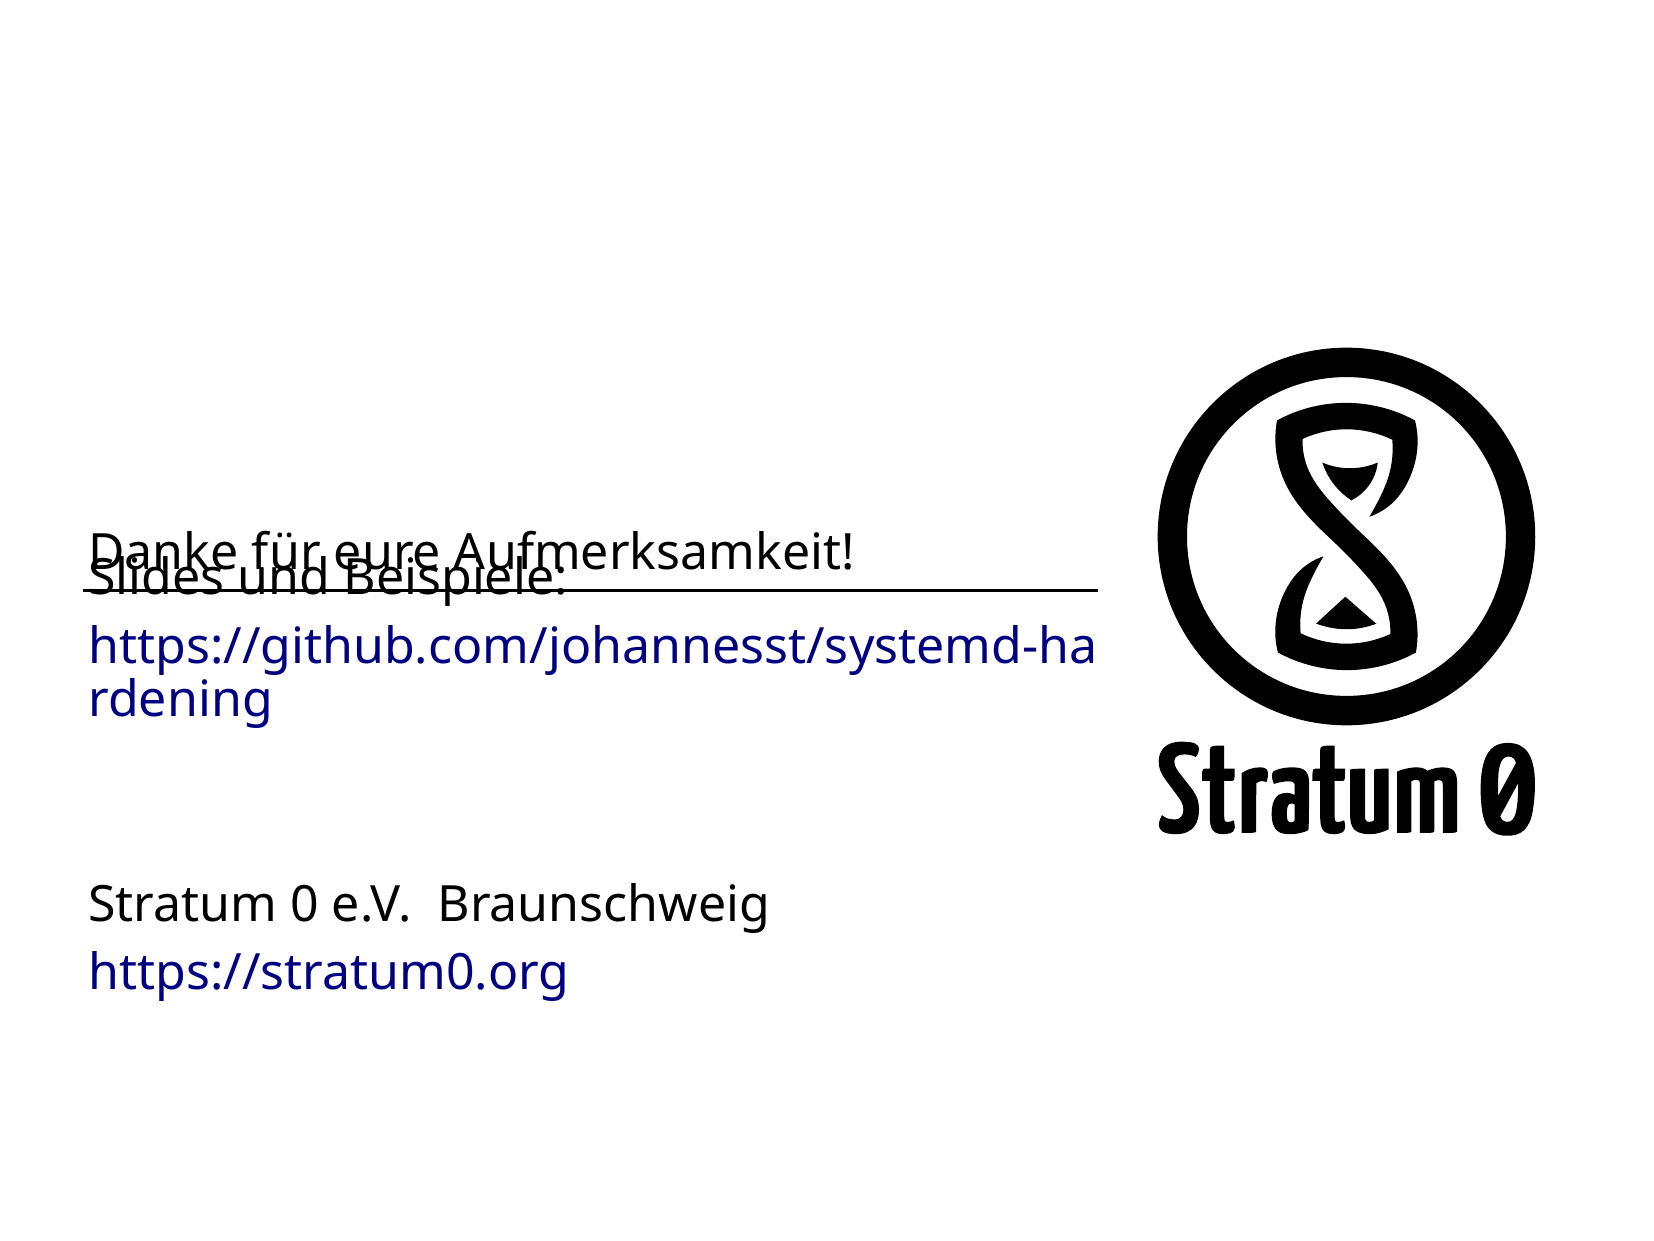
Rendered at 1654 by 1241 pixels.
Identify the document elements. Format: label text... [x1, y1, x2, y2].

title Slides und Beispiele: https://github.com/johannesst/systemd-hardening Stratum 0 e.V. Braunschweig https://stratum0.org [88, 601, 1105, 891]
picture [1074, 318, 1619, 863]
title Danke für eure Aufmerksamkeit! [88, 520, 1105, 579]
